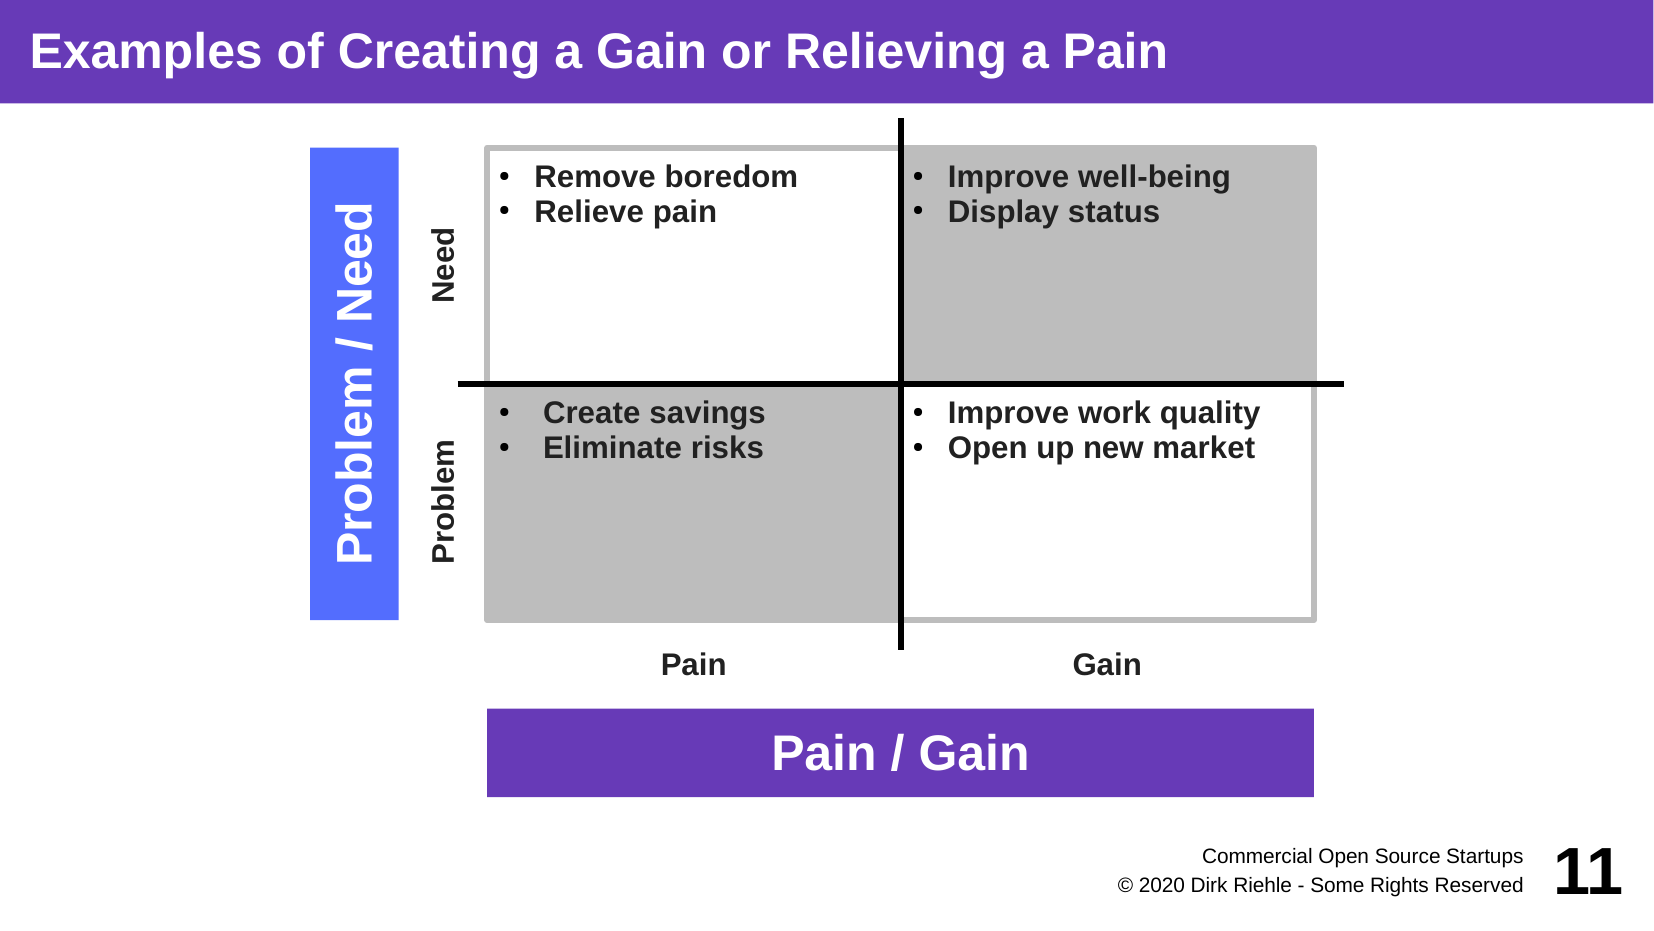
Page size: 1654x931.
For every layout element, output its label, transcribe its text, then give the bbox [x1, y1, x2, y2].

text_box Problem / Need [310, 147, 399, 621]
text_box Remove boredom Relieve pain [488, 147, 898, 381]
text_box Pain [487, 620, 900, 708]
text_box Create savings Eliminate risks [488, 387, 898, 620]
text_box Improve work quality Open up new market [904, 387, 1314, 620]
text_box Problem [399, 384, 488, 621]
text_box Improve well-being Display status [904, 147, 1314, 381]
text_box Gain [900, 620, 1314, 708]
title Examples of Creating a Gain or Relieving a Pain [0, 0, 1654, 104]
text_box Pain / Gain [487, 708, 1314, 798]
text_box Need [399, 147, 488, 384]
